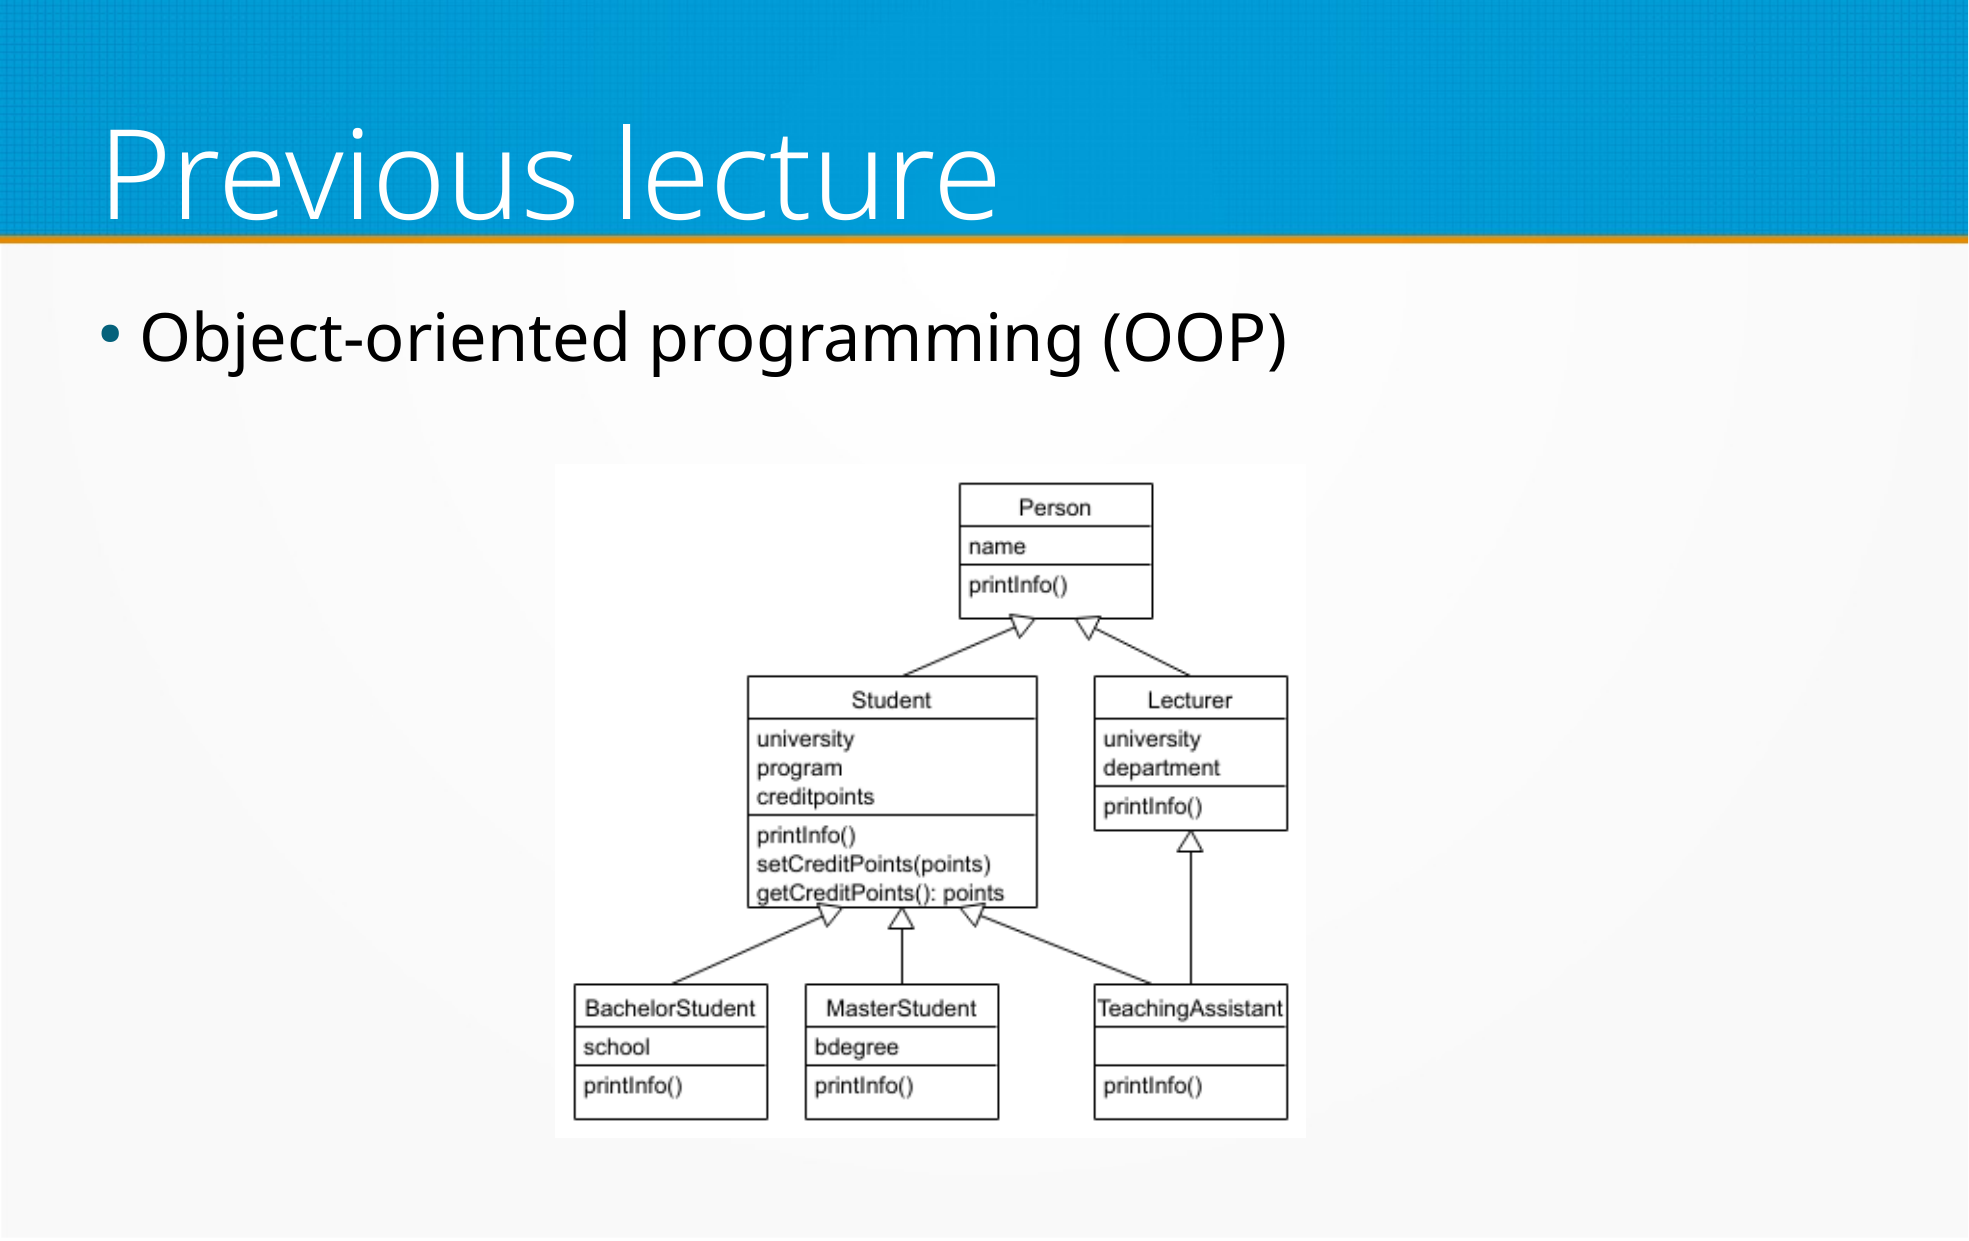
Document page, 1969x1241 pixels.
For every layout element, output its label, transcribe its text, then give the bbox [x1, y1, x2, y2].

list Object-oriented programming (OOP) [98, 290, 1870, 1010]
title Previous lecture [98, 49, 1870, 257]
picture [0, 233, 1969, 1241]
